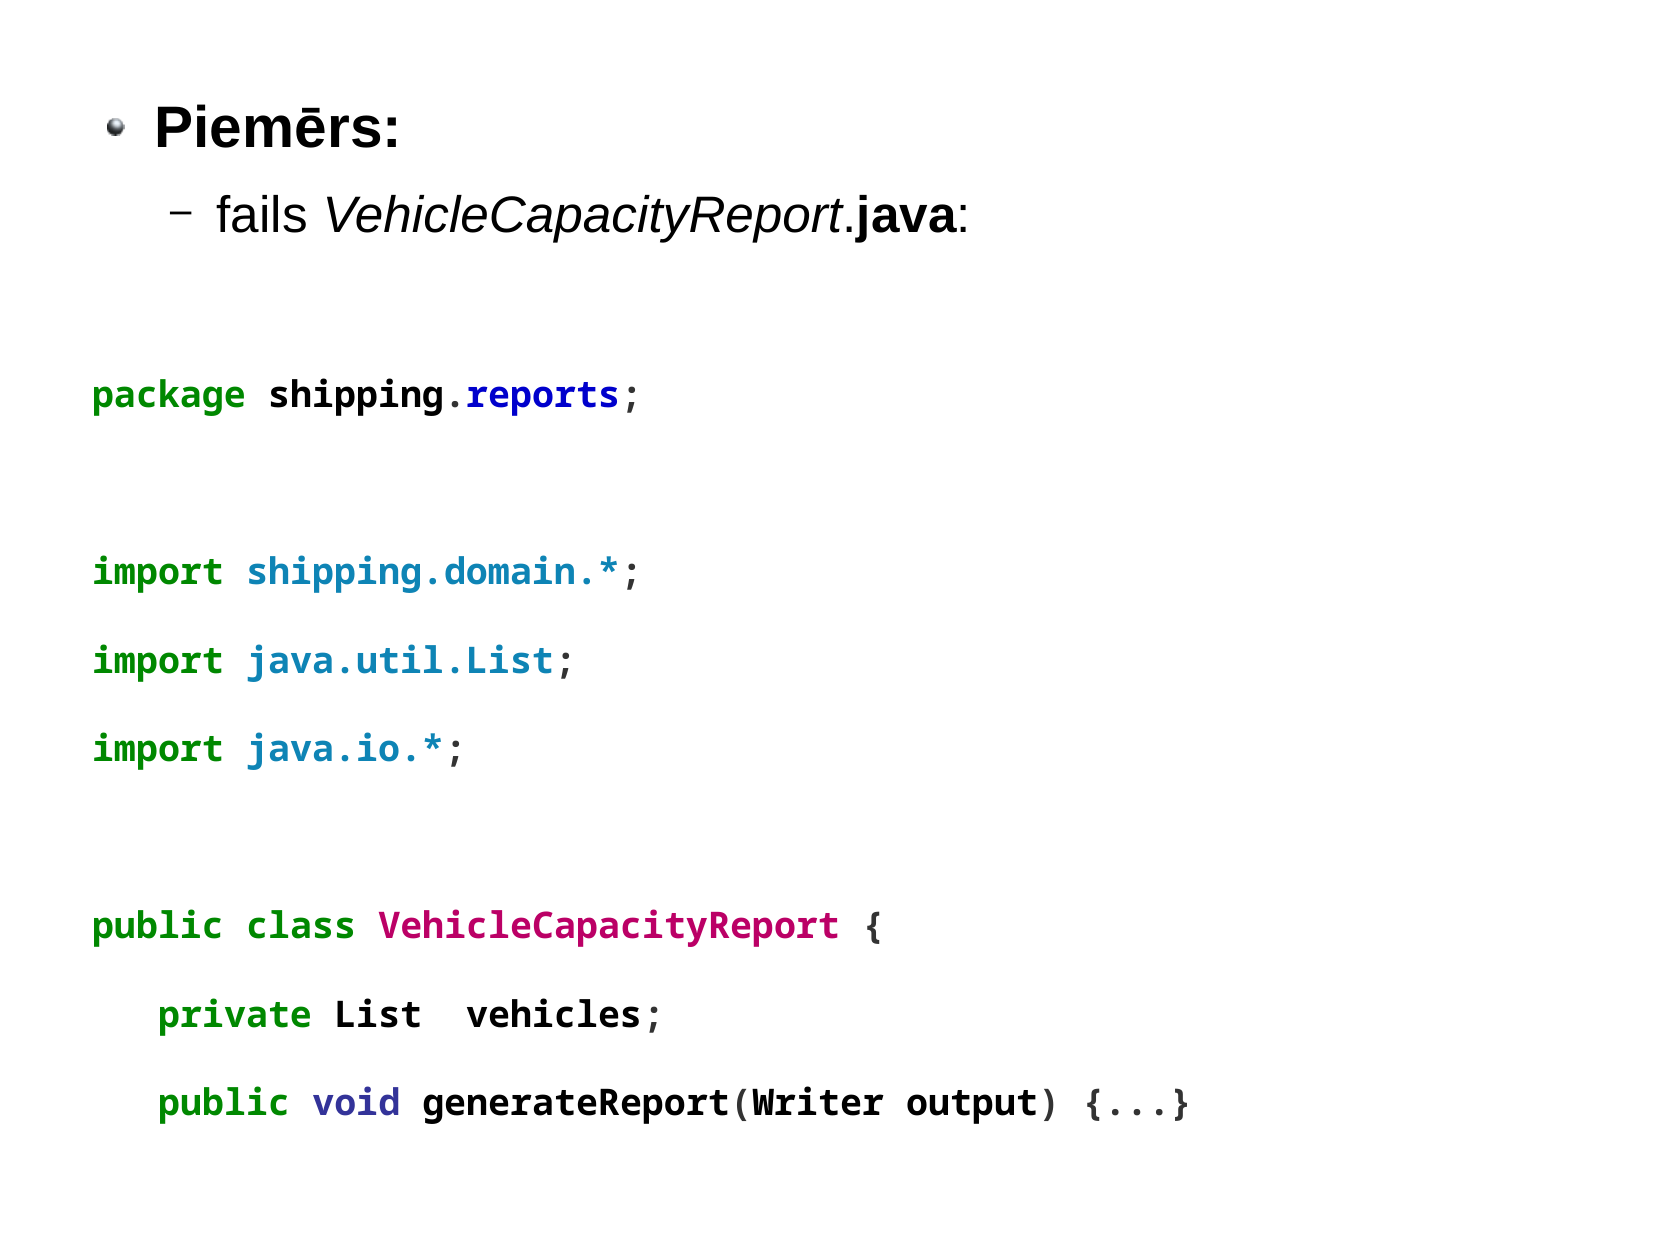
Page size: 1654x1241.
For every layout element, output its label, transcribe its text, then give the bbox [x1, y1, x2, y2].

title [82, 49, 1571, 257]
list Piemērs: fails VehicleCapacityReport.java: package shipping.reports; import shipping.domain.*; import java.util.List; import java.io.*; public class VehicleCapacityReport { private List vehicles; public void generateReport(Writer output) {...} [92, 94, 1548, 1134]
